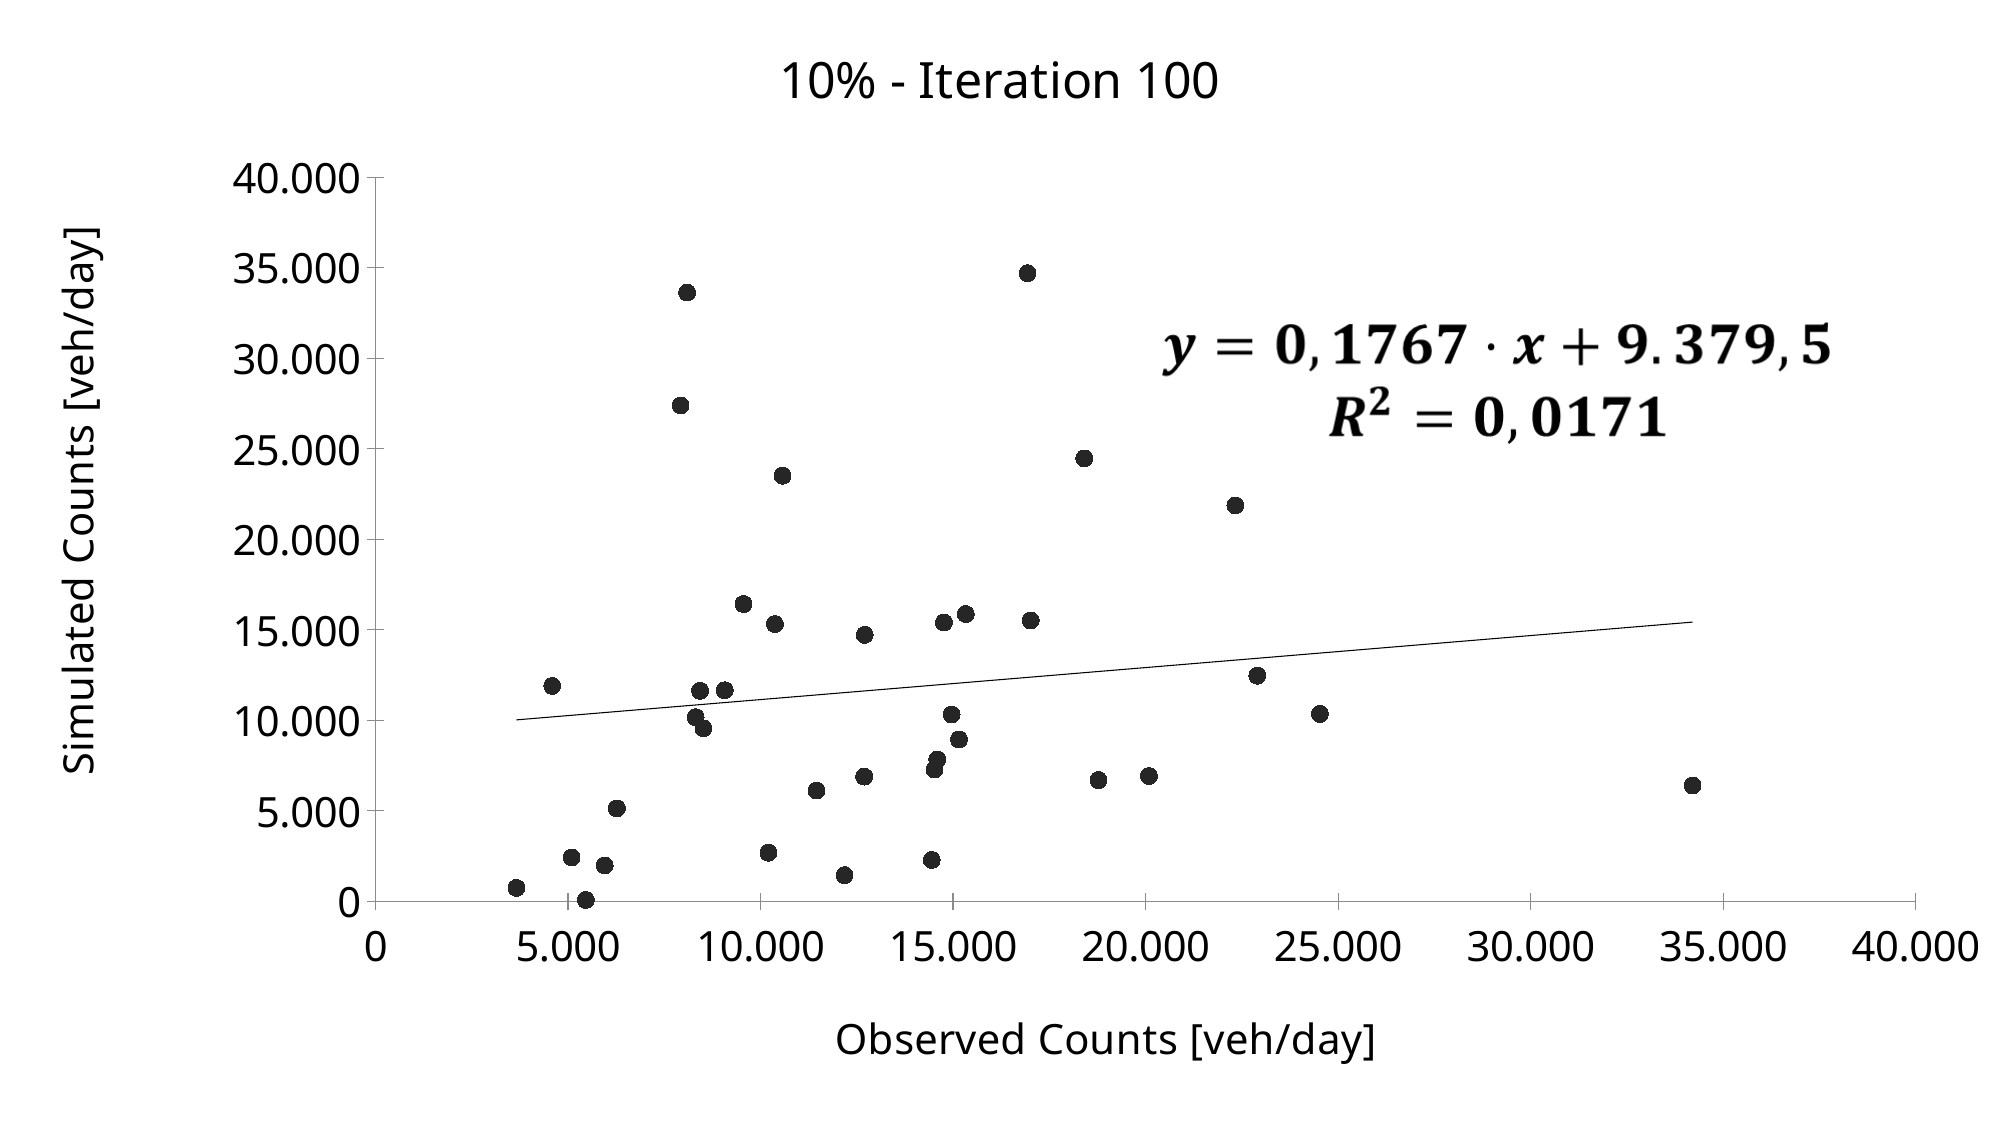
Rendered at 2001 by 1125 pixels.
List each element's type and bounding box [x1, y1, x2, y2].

text_box [1137, 301, 1859, 460]
chart [0, 0, 2000, 1125]
